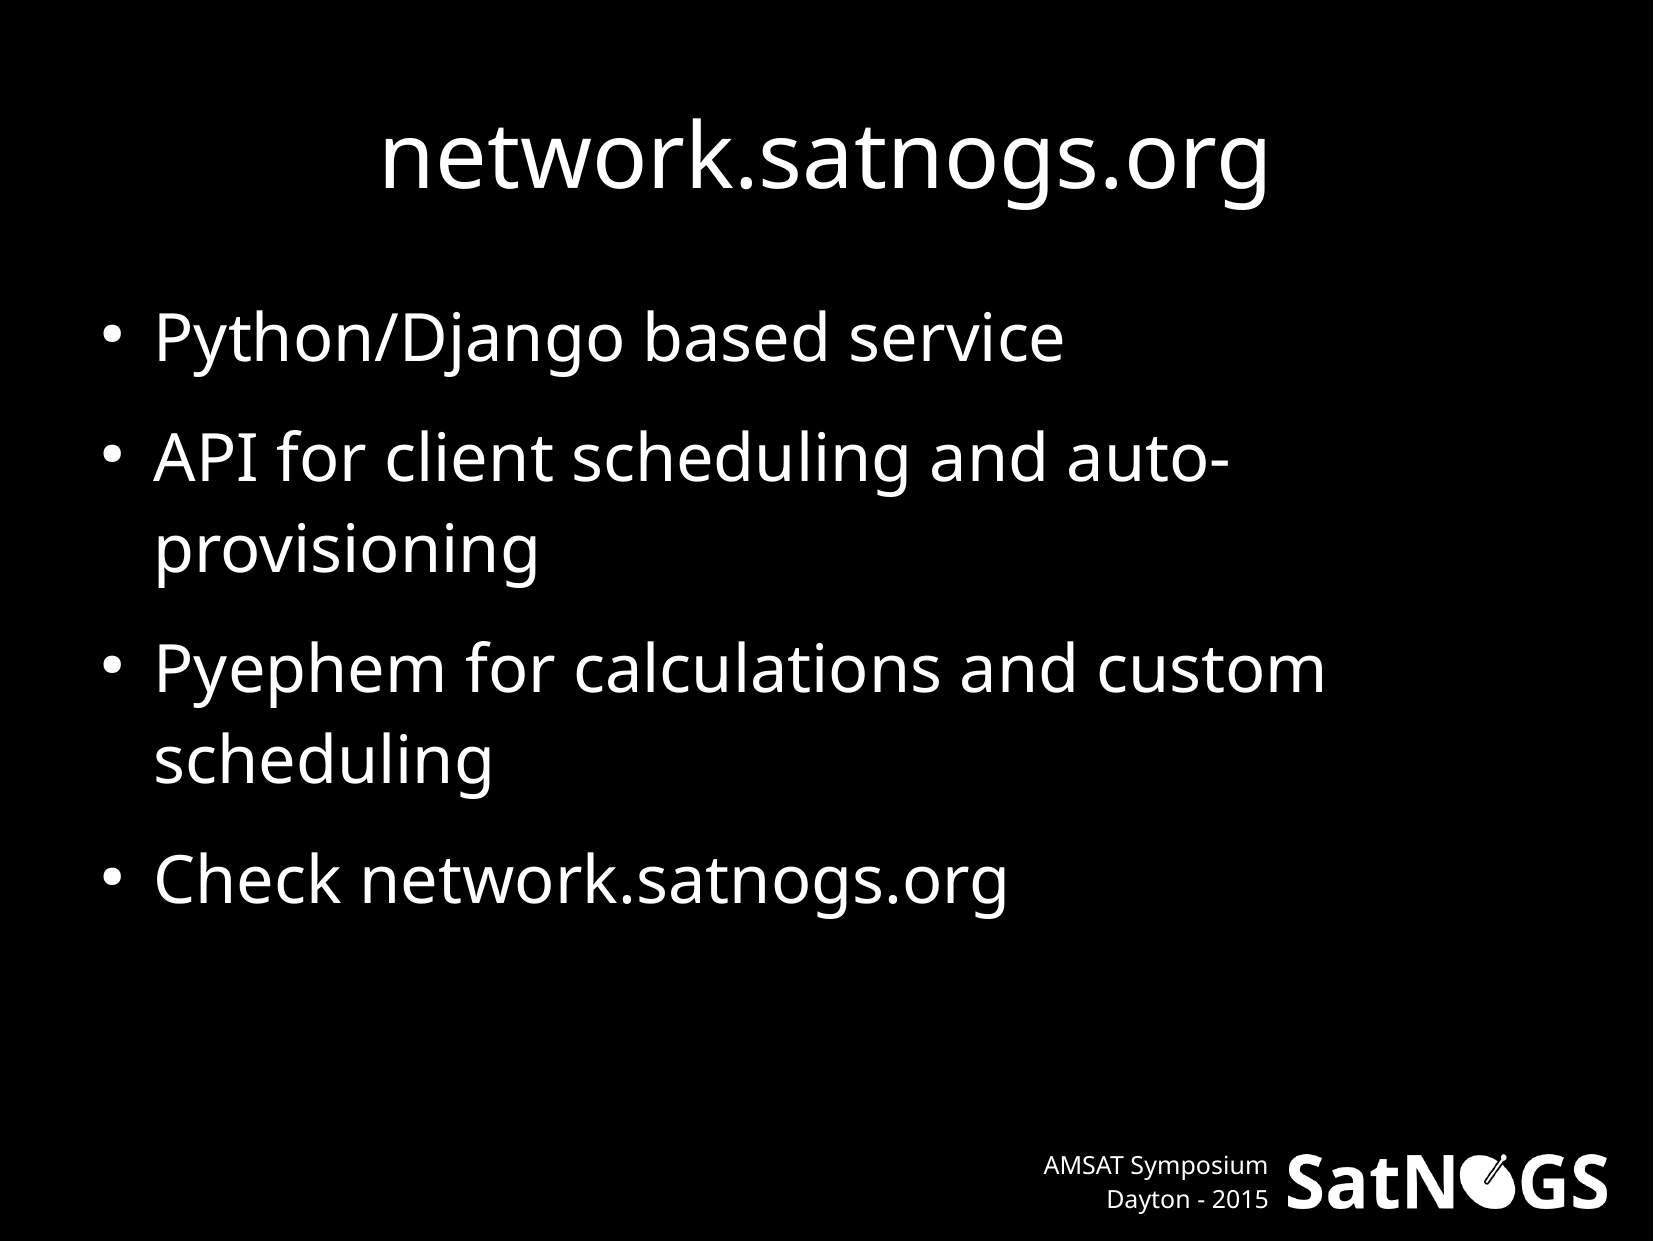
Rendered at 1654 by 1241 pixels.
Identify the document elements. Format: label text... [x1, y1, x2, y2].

list Python/Django based service API for client scheduling and auto-provisioning Pyephem for calculations and custom scheduling Check network.satnogs.org [82, 290, 1571, 1010]
title network.satnogs.org [82, 49, 1571, 257]
picture [1288, 1154, 1607, 1209]
